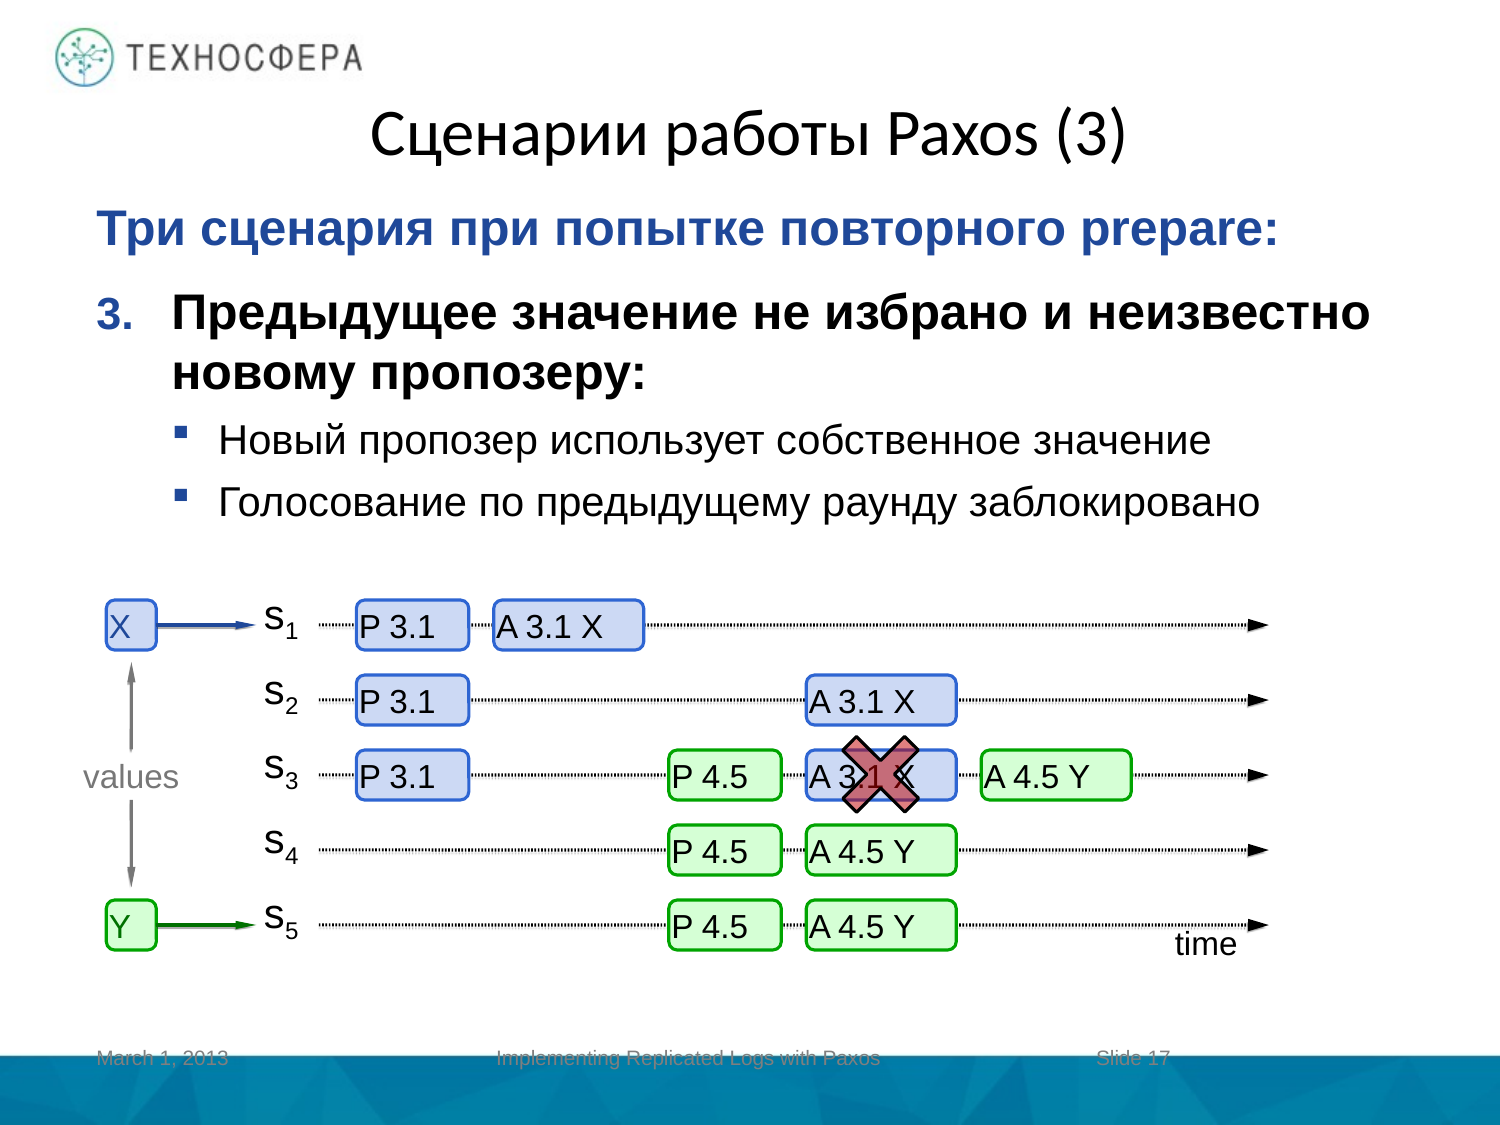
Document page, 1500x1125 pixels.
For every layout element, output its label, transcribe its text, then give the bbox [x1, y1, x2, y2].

text_box A 3.1 X [901, 750, 957, 800]
text_box A 4.5 Y [806, 825, 957, 876]
text_box s4 [243, 812, 319, 869]
text_box P 3.1 [356, 750, 469, 801]
list Три сценария при попытке повторного prepare: Предыдущее значение не избрано и неизвестно новому пропозеру: Новый пропозер использует собственное значение Голосование по предыдущему раунду заблокировано [81, 187, 1432, 438]
text_box A 3.1 X [871, 750, 890, 760]
text_box X [106, 600, 157, 651]
text_box P 4.5 [668, 750, 782, 801]
text_box Slide <number> [1081, 1037, 1432, 1103]
title Сценарии работы Paxos (3) [75, 45, 1426, 233]
text_box s2 [243, 662, 319, 720]
text_box s3 [243, 737, 319, 794]
text_box March 1, 2013 [81, 1037, 432, 1103]
text_box A 3.1 X [806, 675, 957, 726]
picture [0, 0, 1500, 1057]
text_box A 3.1 X [870, 789, 891, 800]
text_box s1 [243, 587, 319, 645]
text_box P 4.5 [668, 900, 782, 951]
text_box Implementing Replicated Logs with Paxos [481, 1037, 1044, 1103]
text_box P 3.1 [356, 675, 469, 726]
text_box s5 [243, 887, 319, 944]
text_box time [1156, 922, 1257, 963]
text_box A 4.5 Y [981, 750, 1132, 801]
text_box A 3.1 X [806, 750, 866, 801]
text_box Y [106, 900, 157, 951]
text_box A 3.1 X [493, 600, 644, 651]
text_box P 4.5 [668, 825, 782, 876]
text_box [842, 736, 919, 813]
text_box P 3.1 [356, 600, 469, 651]
text_box A 4.5 Y [806, 900, 957, 951]
text_box values [68, 754, 194, 795]
